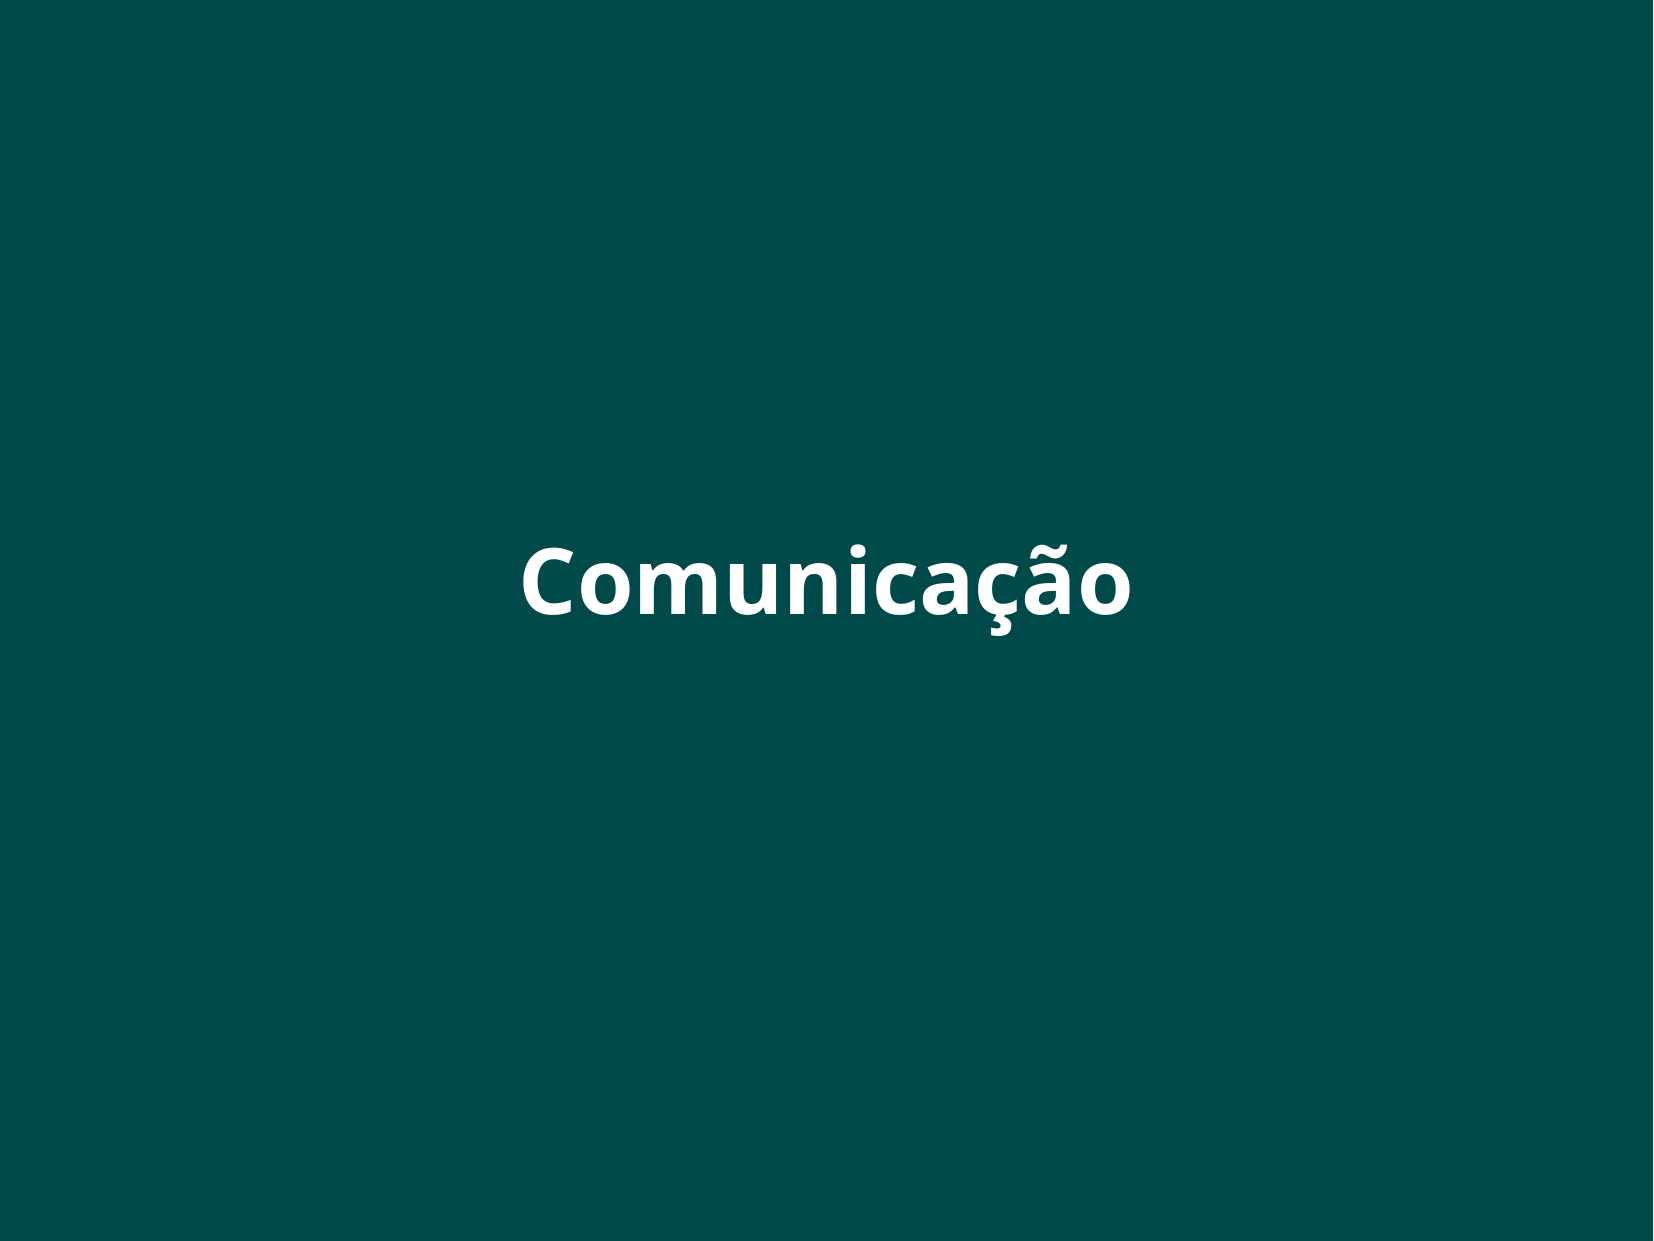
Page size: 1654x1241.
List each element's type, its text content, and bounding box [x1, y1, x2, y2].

subtitle Comunicação [82, 56, 1571, 1102]
